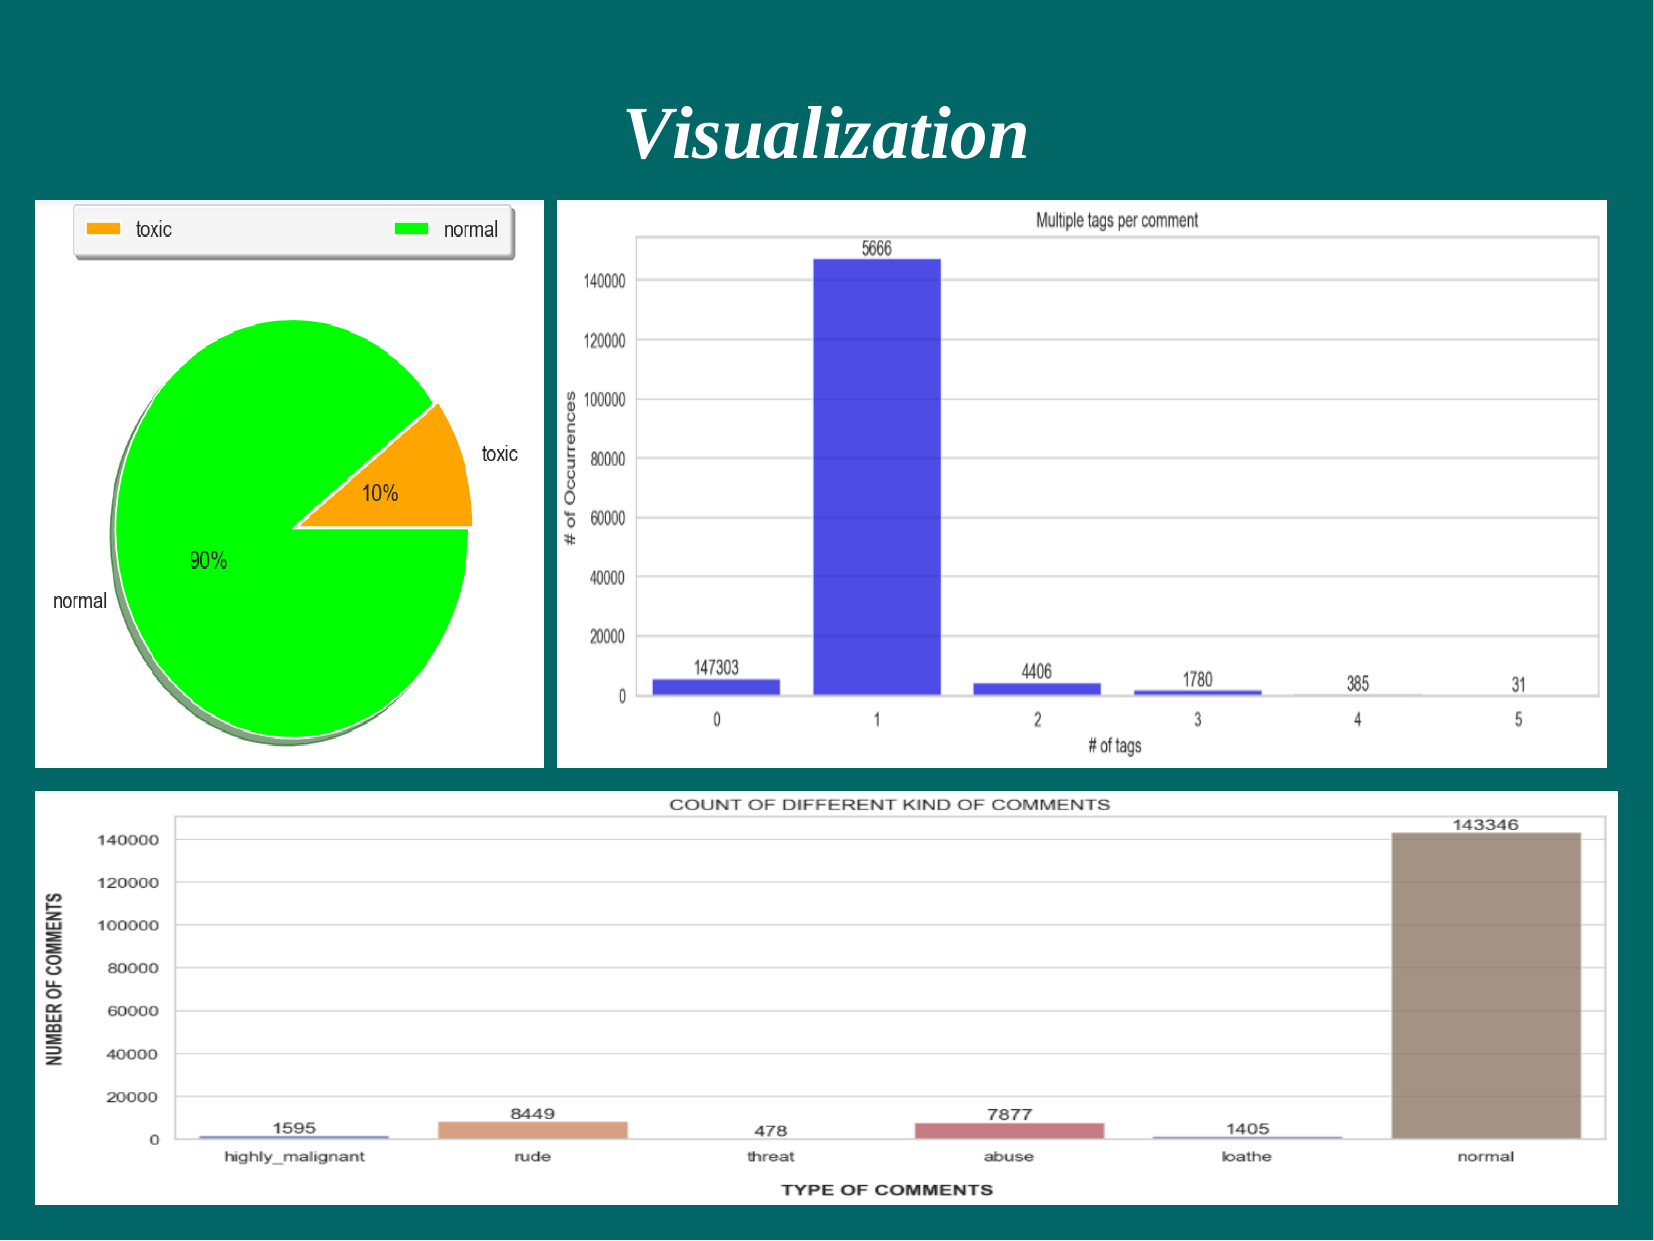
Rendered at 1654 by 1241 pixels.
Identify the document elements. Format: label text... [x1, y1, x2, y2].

picture [35, 200, 544, 768]
picture [557, 200, 1607, 768]
title Visualization [82, 49, 1571, 213]
picture [35, 791, 1618, 1205]
